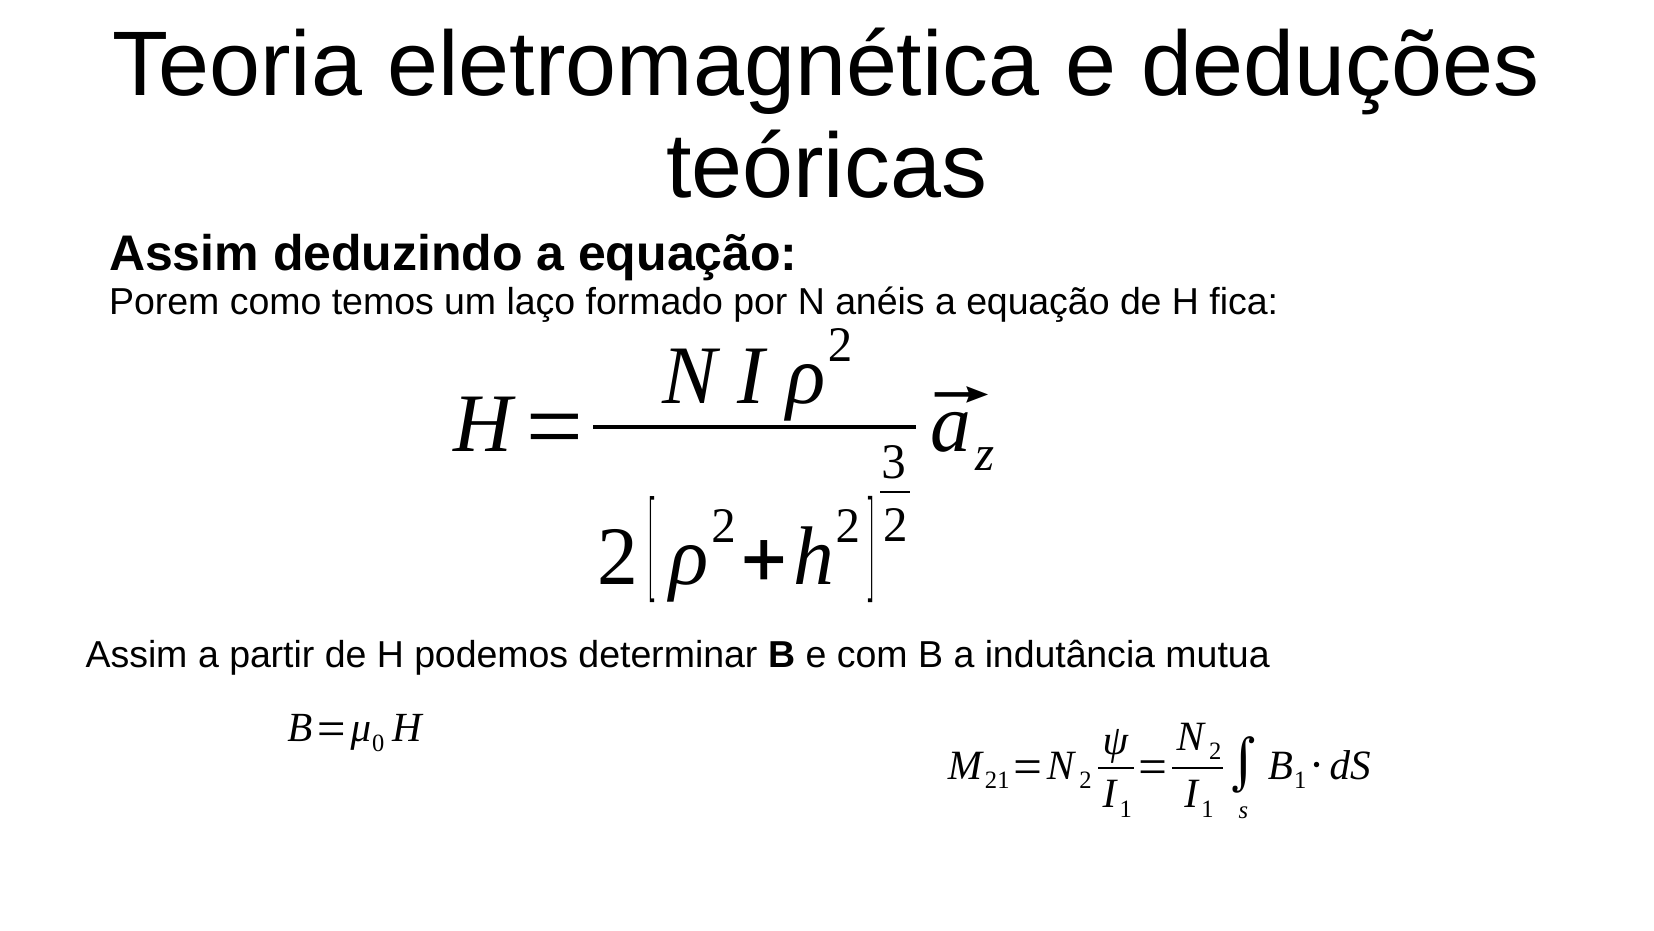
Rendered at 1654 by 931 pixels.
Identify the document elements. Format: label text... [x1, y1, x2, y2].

title Teoria eletromagnética e deduções teóricas [82, 12, 1571, 218]
text_box Assim a partir de H podemos determinar B e com B a indutância mutua [70, 625, 1619, 704]
chart [944, 712, 1372, 824]
chart [286, 704, 426, 756]
text_box Assim deduzindo a equação: Porem como temos um laço formado por N anéis a equação de H fica: [94, 217, 1642, 330]
chart [448, 317, 997, 608]
